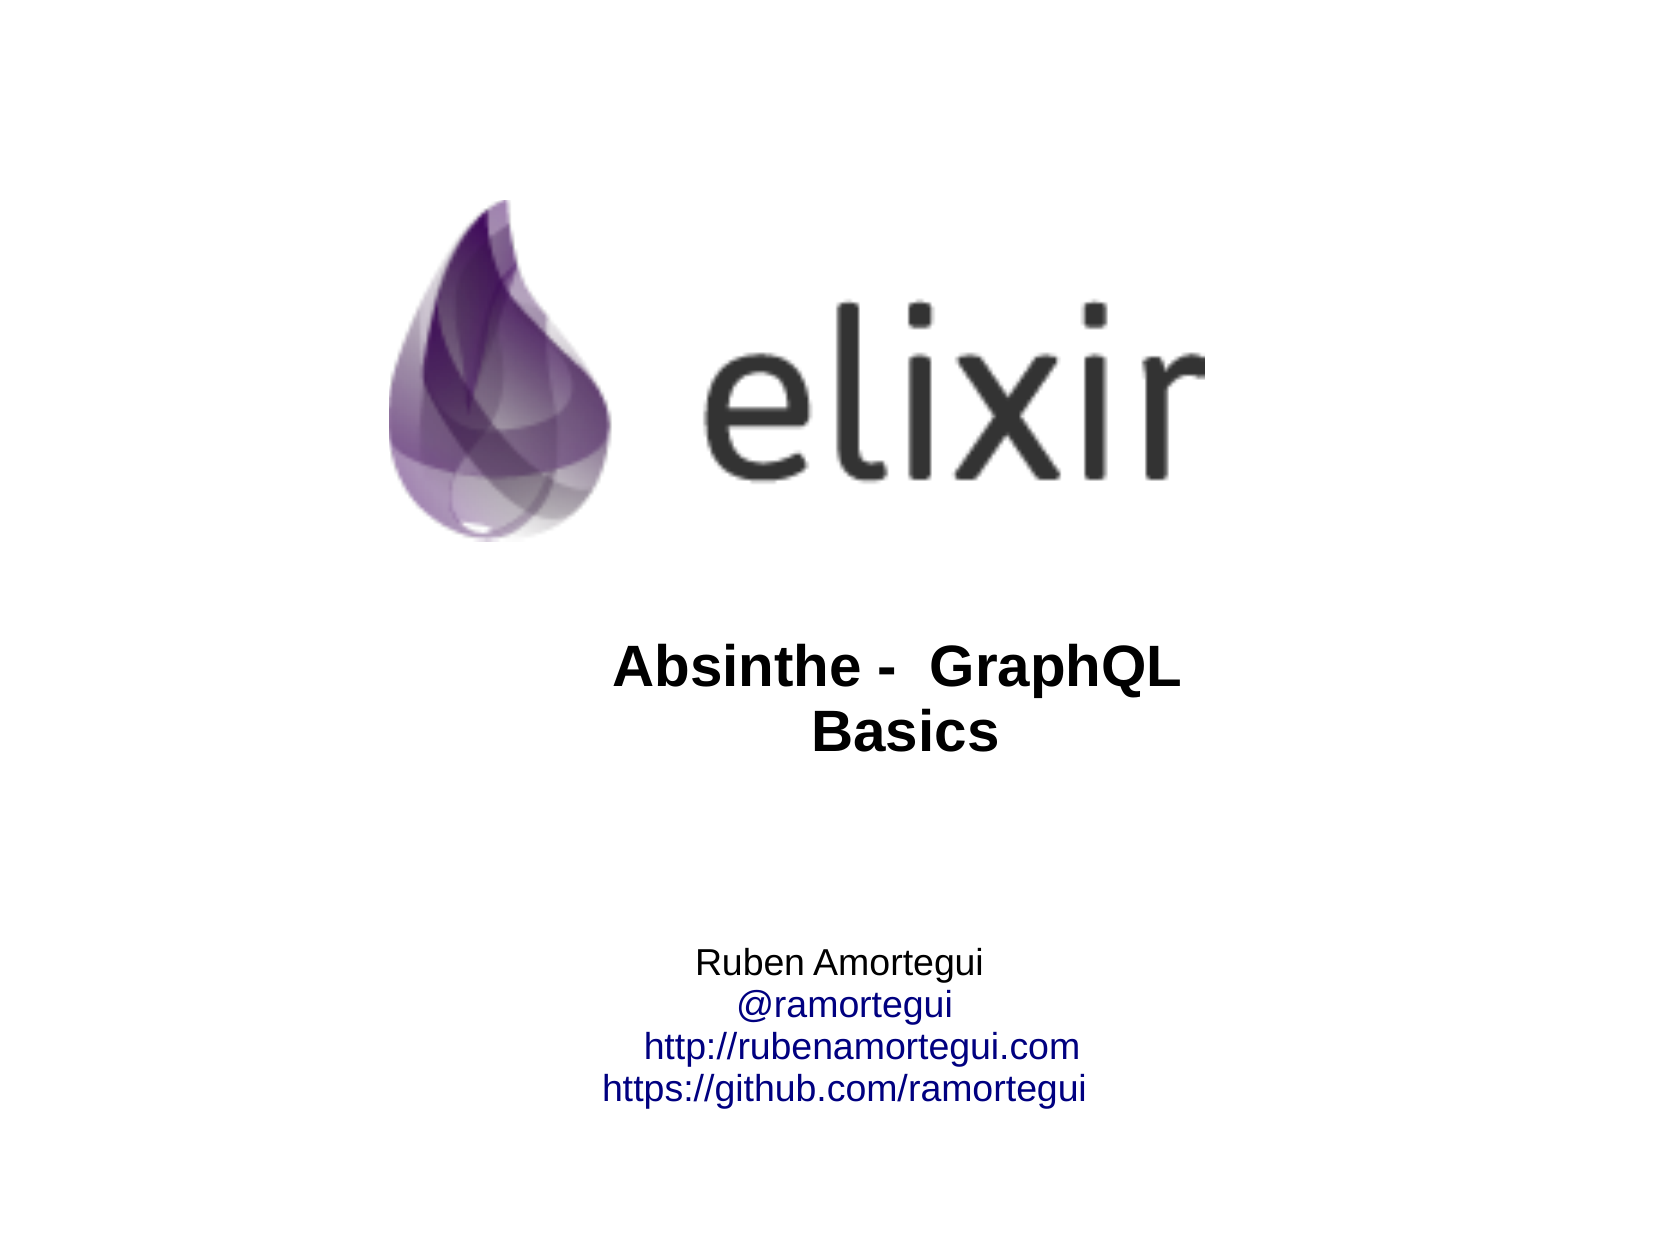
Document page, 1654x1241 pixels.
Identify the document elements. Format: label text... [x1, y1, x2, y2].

picture [389, 200, 1205, 542]
text_box Absinthe - GraphQL Basics [590, 625, 1205, 836]
text_box Ruben Amortegui @ramortegui http://rubenamortegui.com https://github.com/ramortegui [200, 850, 1489, 1160]
